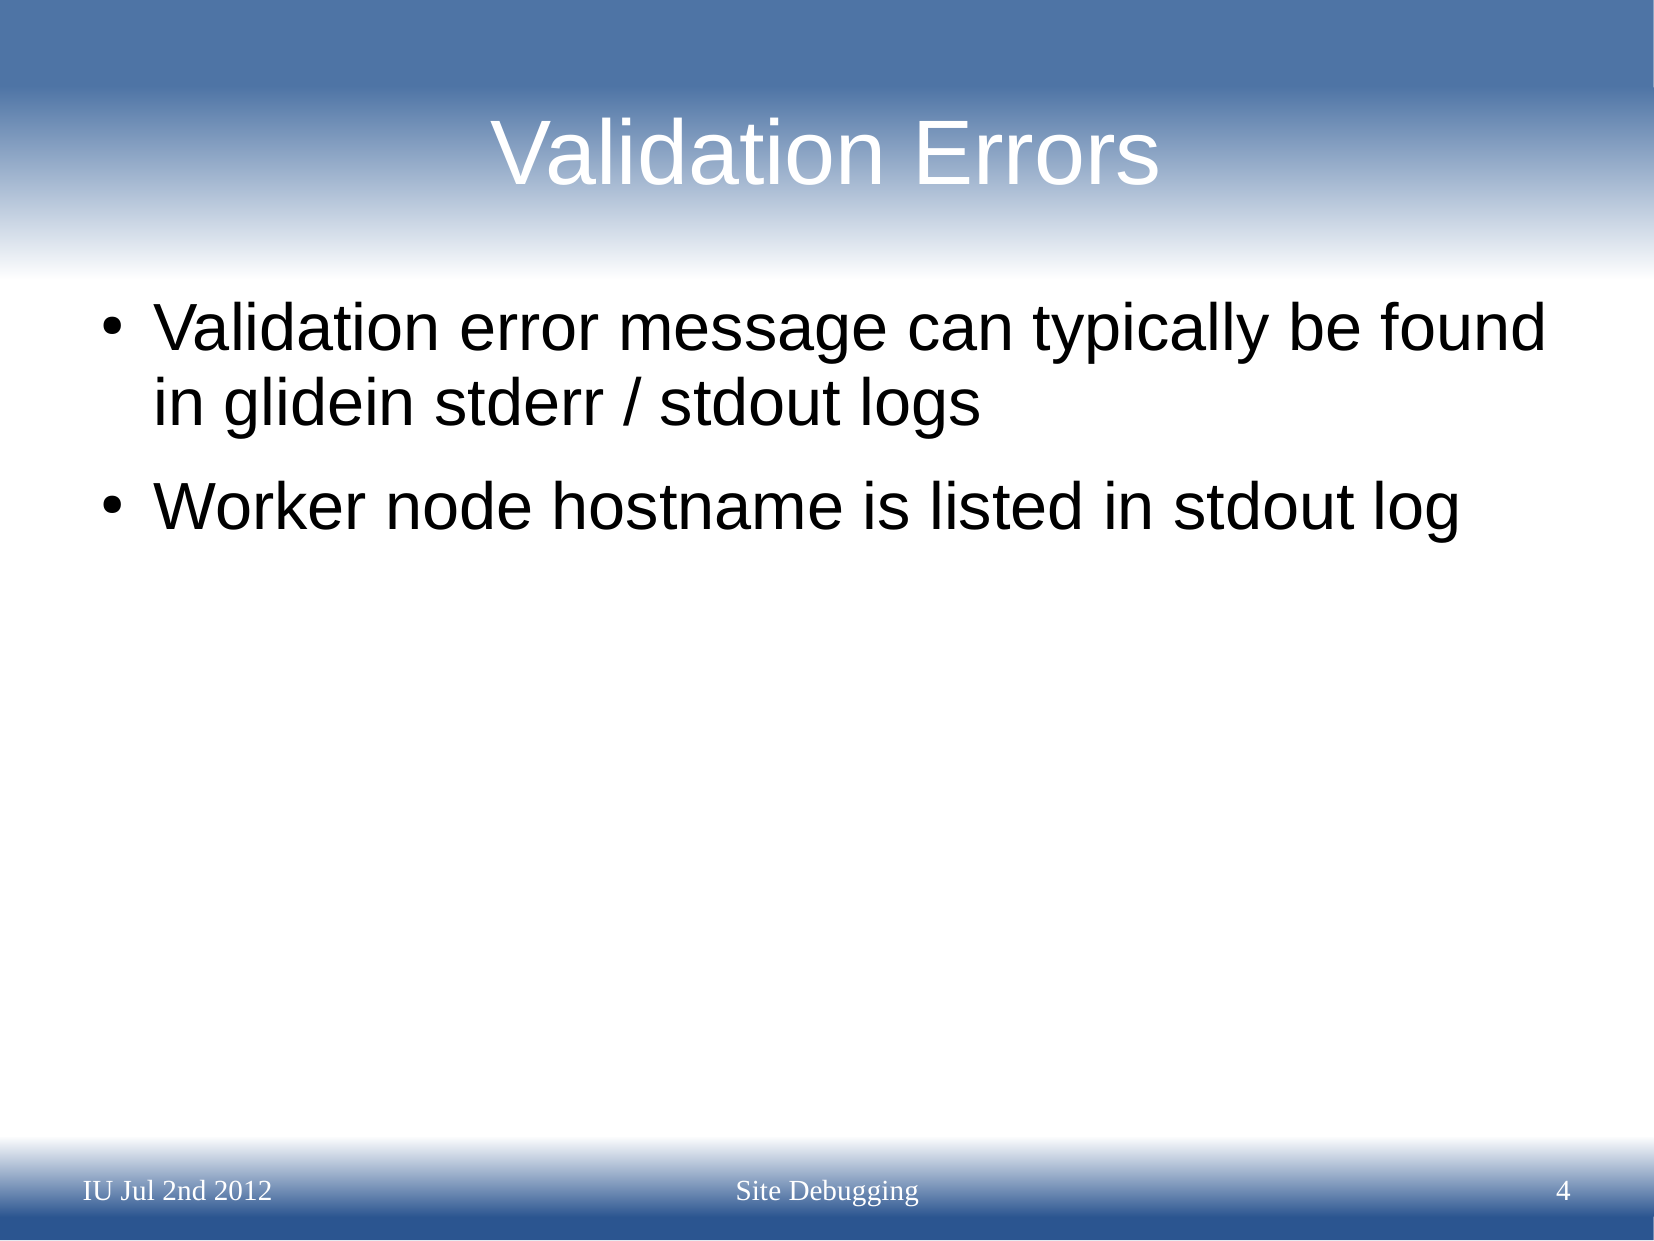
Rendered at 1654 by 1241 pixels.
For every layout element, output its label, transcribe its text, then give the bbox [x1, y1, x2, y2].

title Validation Errors [82, 49, 1571, 257]
list Validation error message can typically be found in glidein stderr / stdout logs Worker node hostname is listed in stdout log [82, 290, 1571, 1109]
